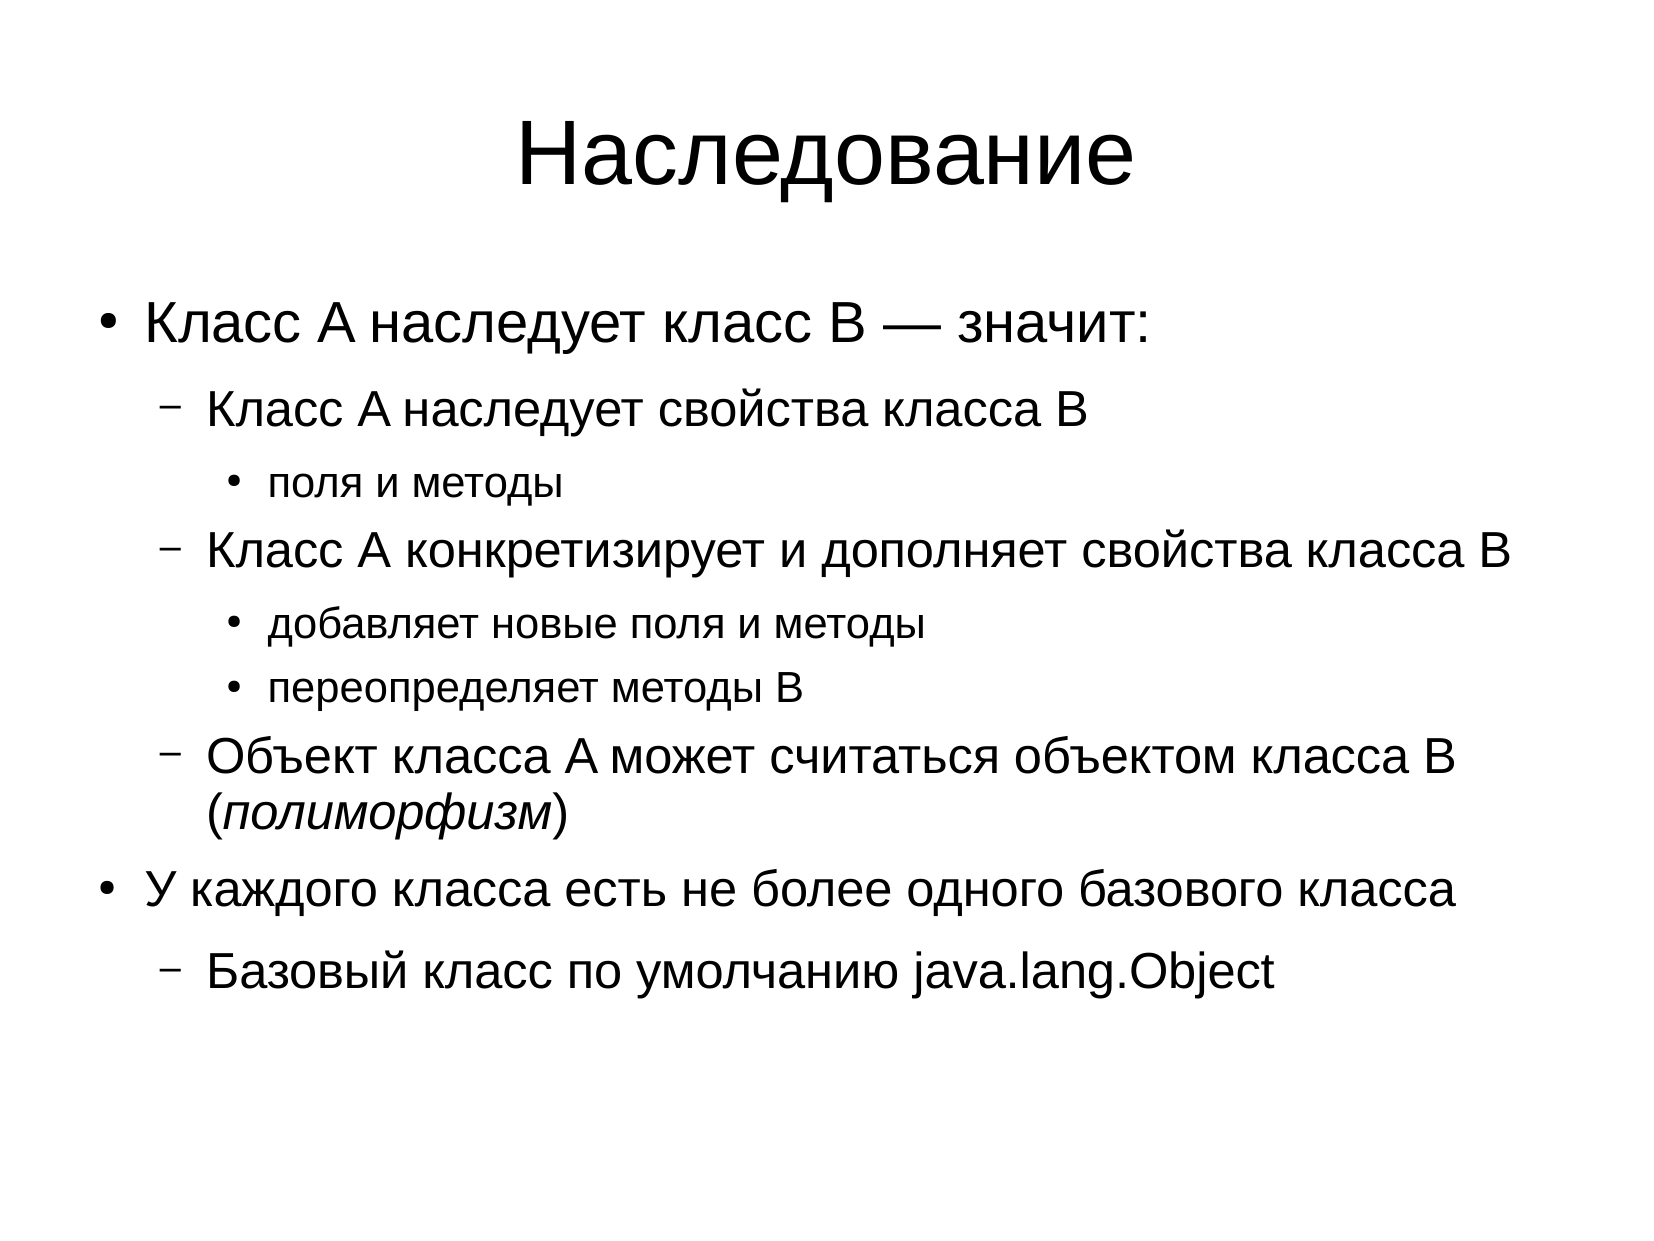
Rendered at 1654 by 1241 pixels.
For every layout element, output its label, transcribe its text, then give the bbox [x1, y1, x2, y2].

list Класс A наследует класс B — значит: Класс A наследует свойства класса B поля и методы Класс А конкретизирует и дополняет свойства класса B добавляет новые поля и методы переопределяет методы B Объект класса A может считаться объектом класса B (полиморфизм) У каждого класса есть не более одного базового класса Базовый класс по умолчанию java.lang.Object [82, 290, 1571, 1010]
title Наследование [82, 49, 1571, 257]
